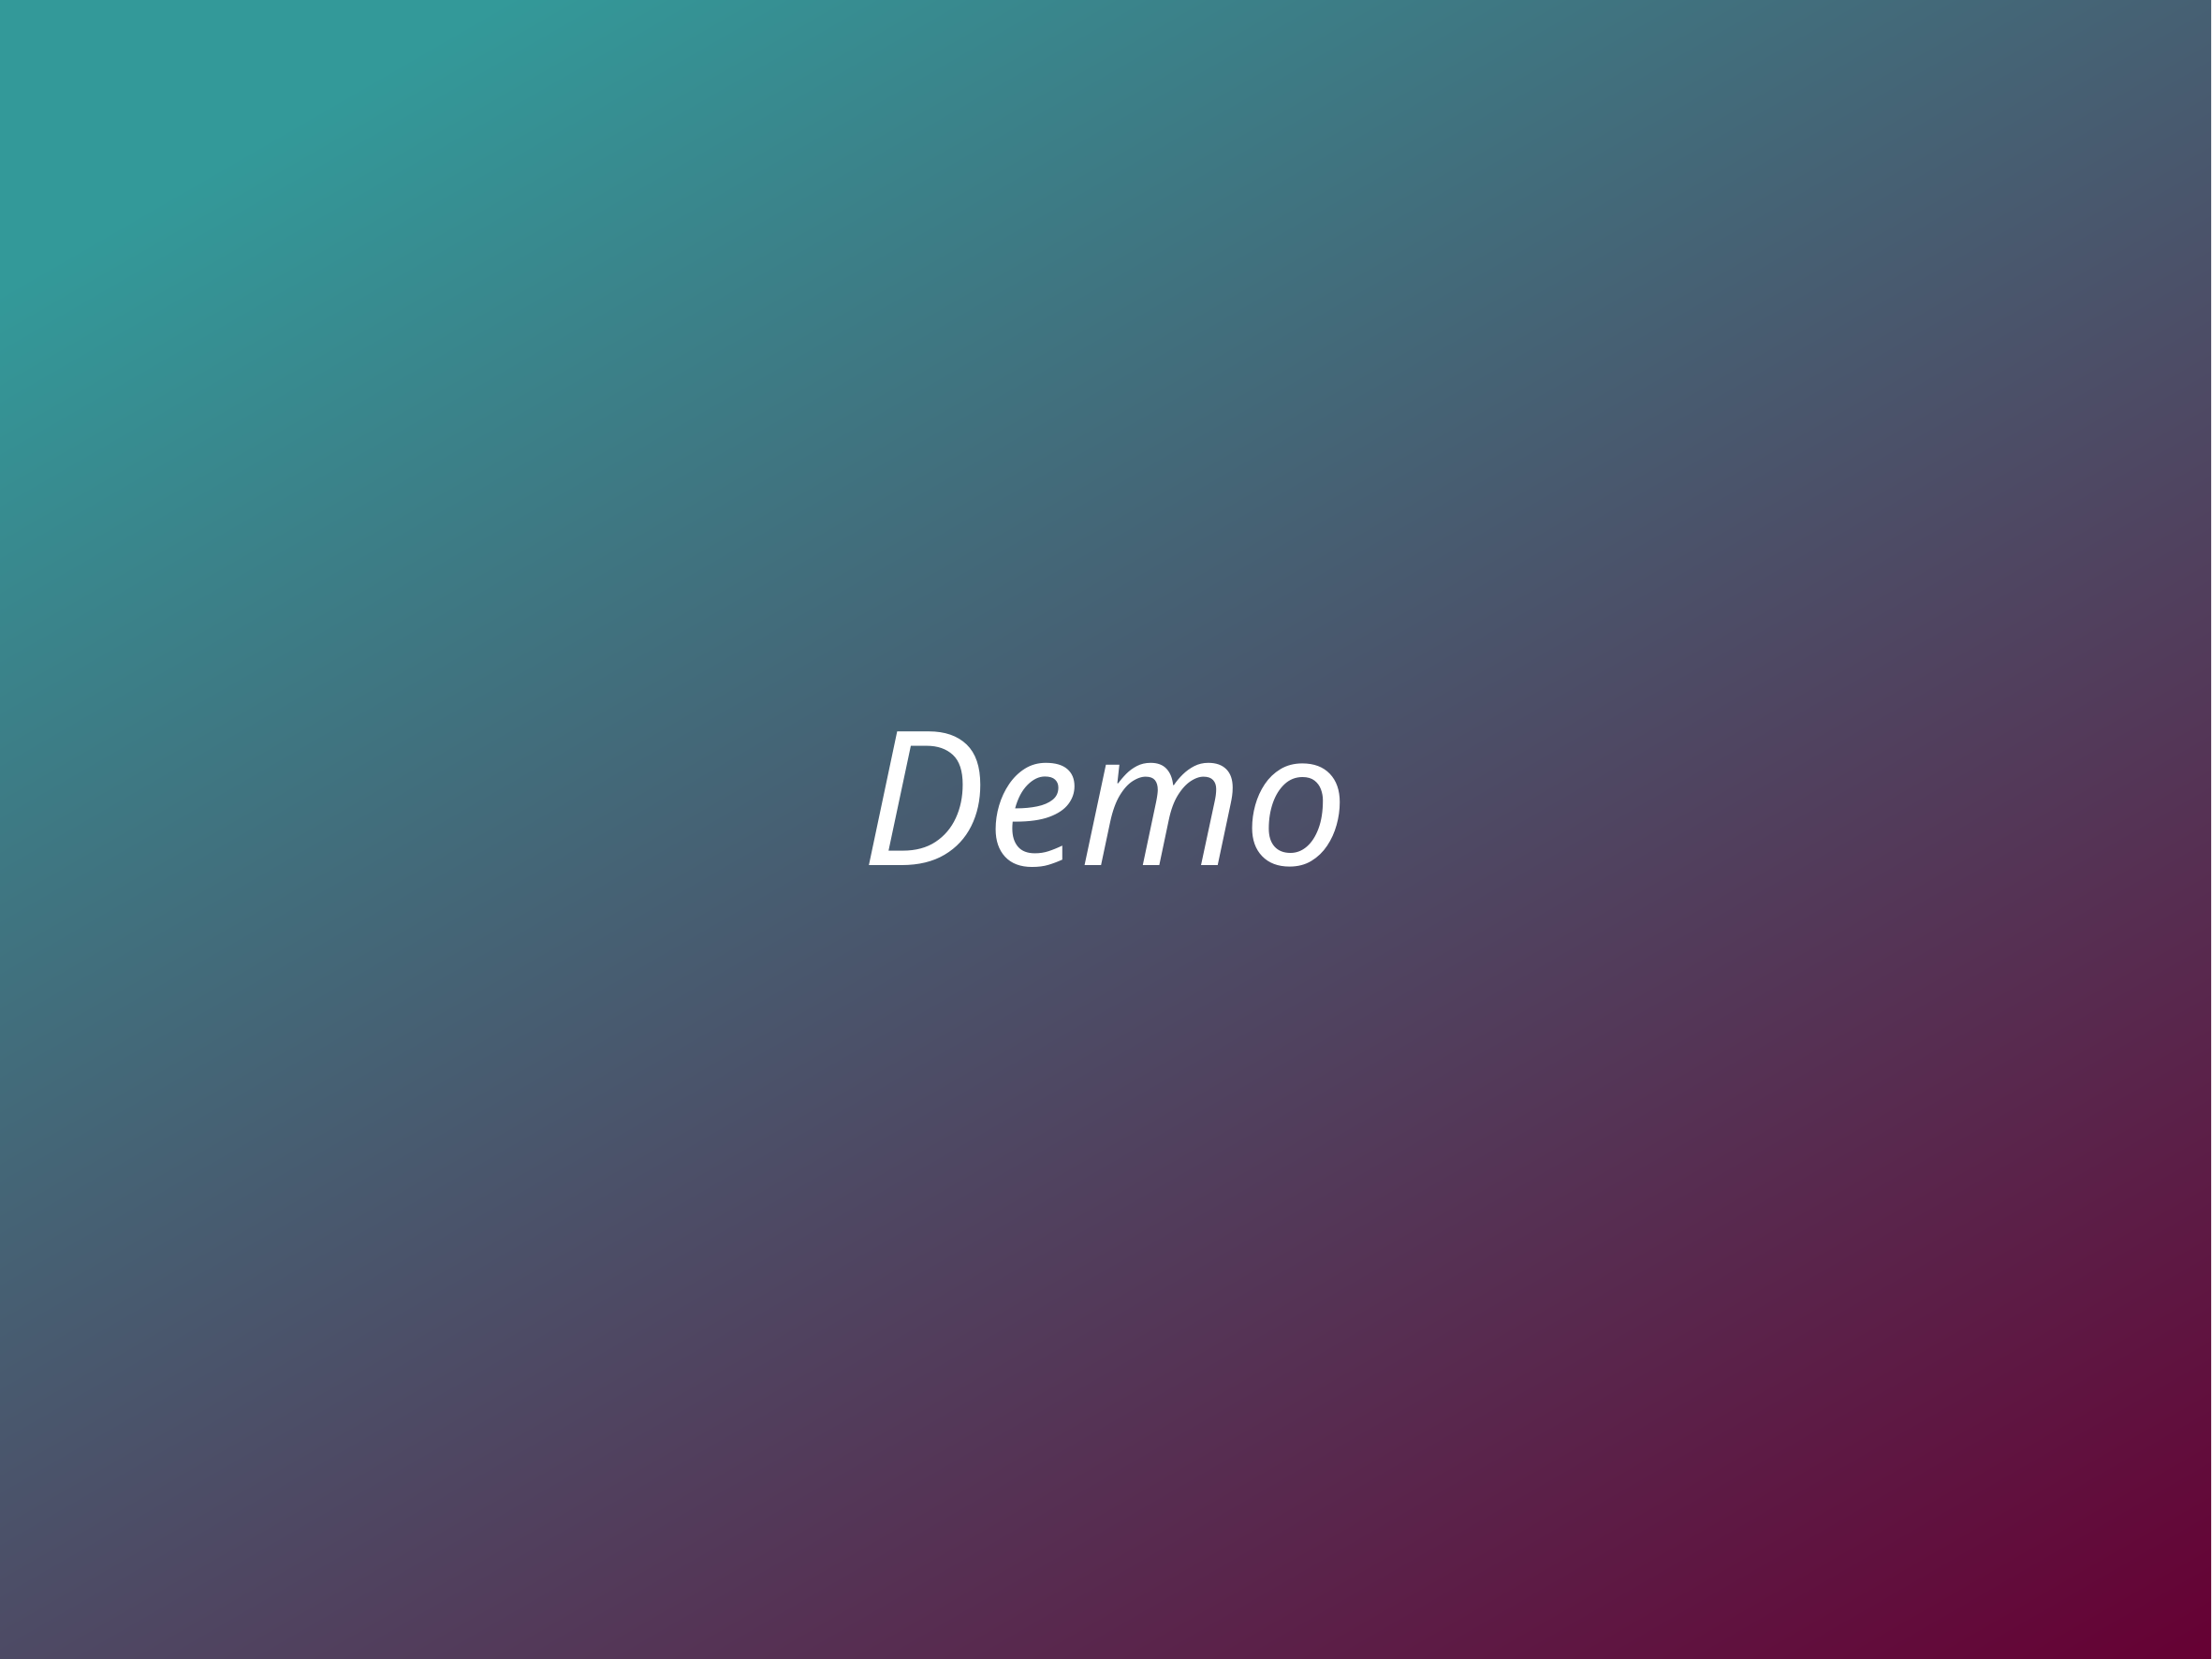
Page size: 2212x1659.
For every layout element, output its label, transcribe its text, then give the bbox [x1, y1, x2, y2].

text_box Demo [802, 658, 1409, 1001]
